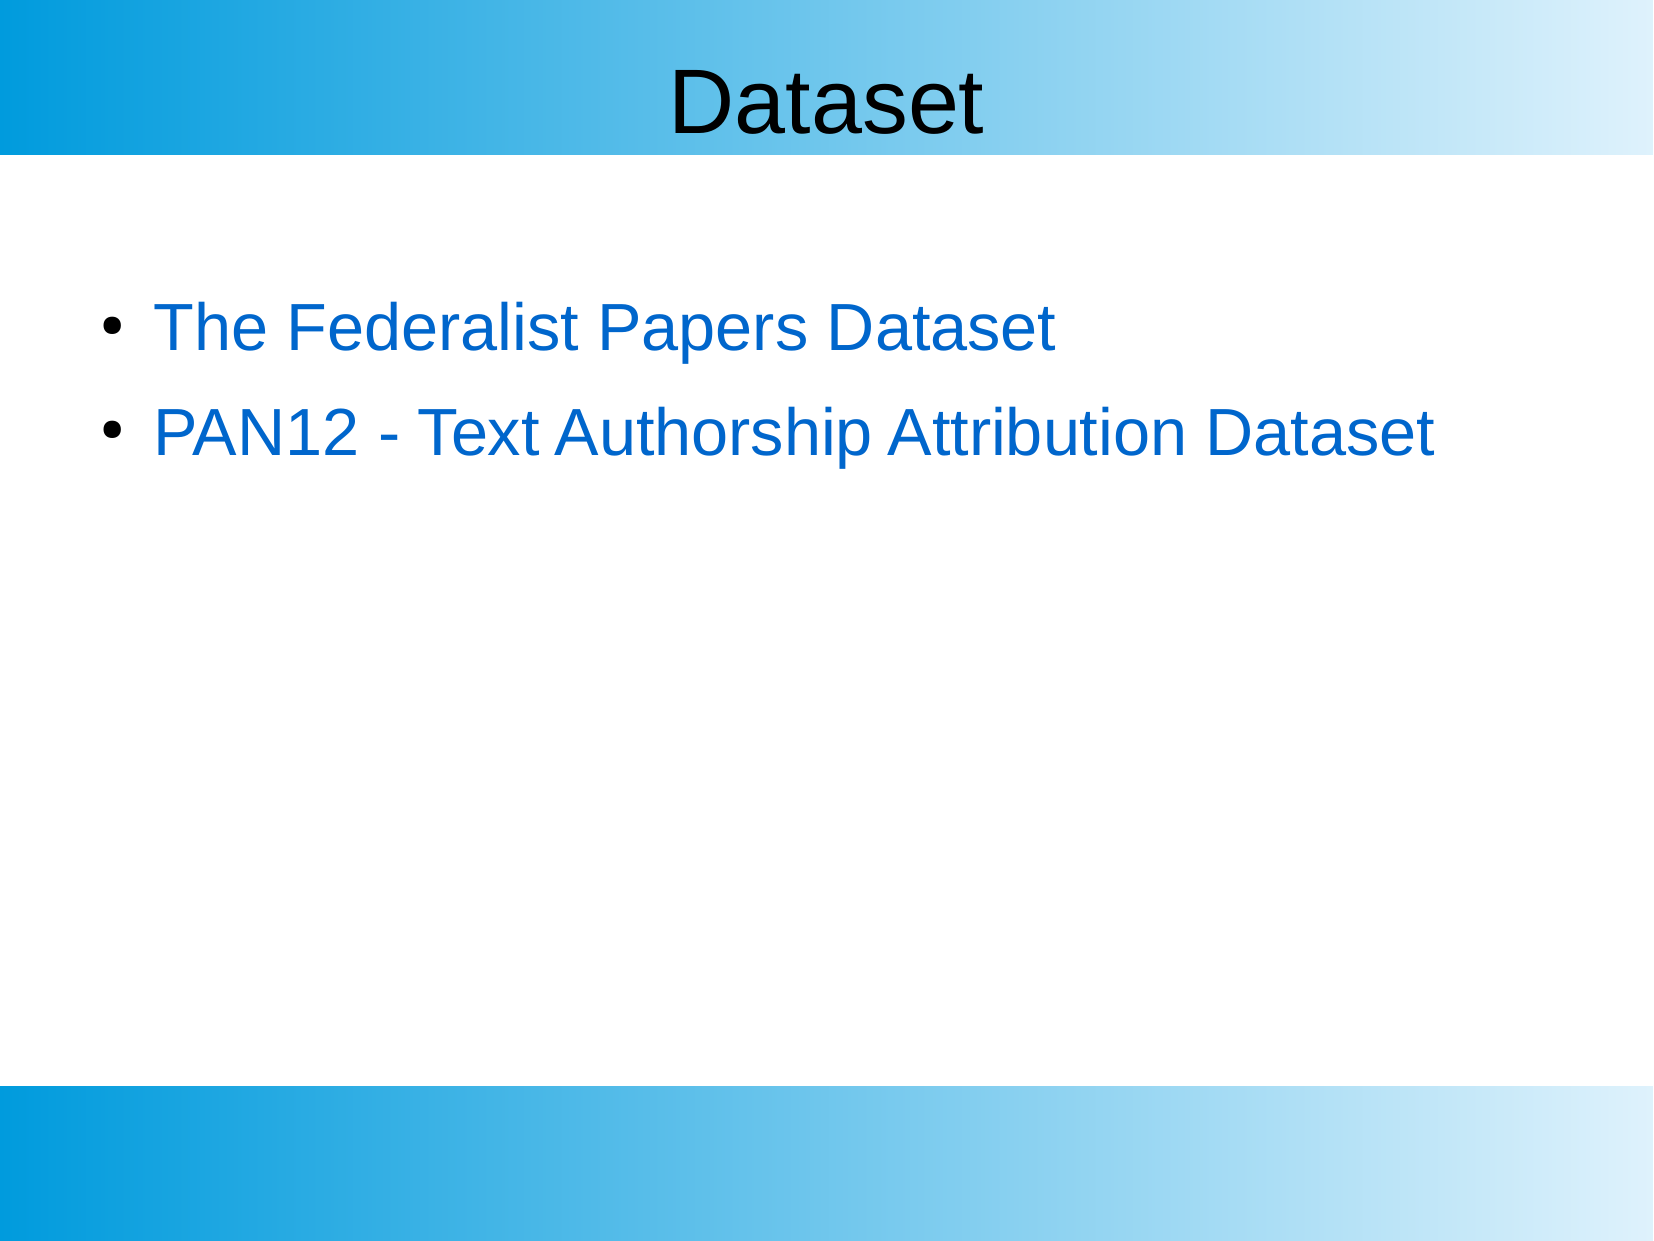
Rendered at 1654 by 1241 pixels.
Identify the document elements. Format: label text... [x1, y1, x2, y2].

title Dataset [82, 49, 1571, 155]
list The Federalist Papers Dataset PAN12 - Text Authorship Attribution Dataset [82, 290, 1571, 1010]
